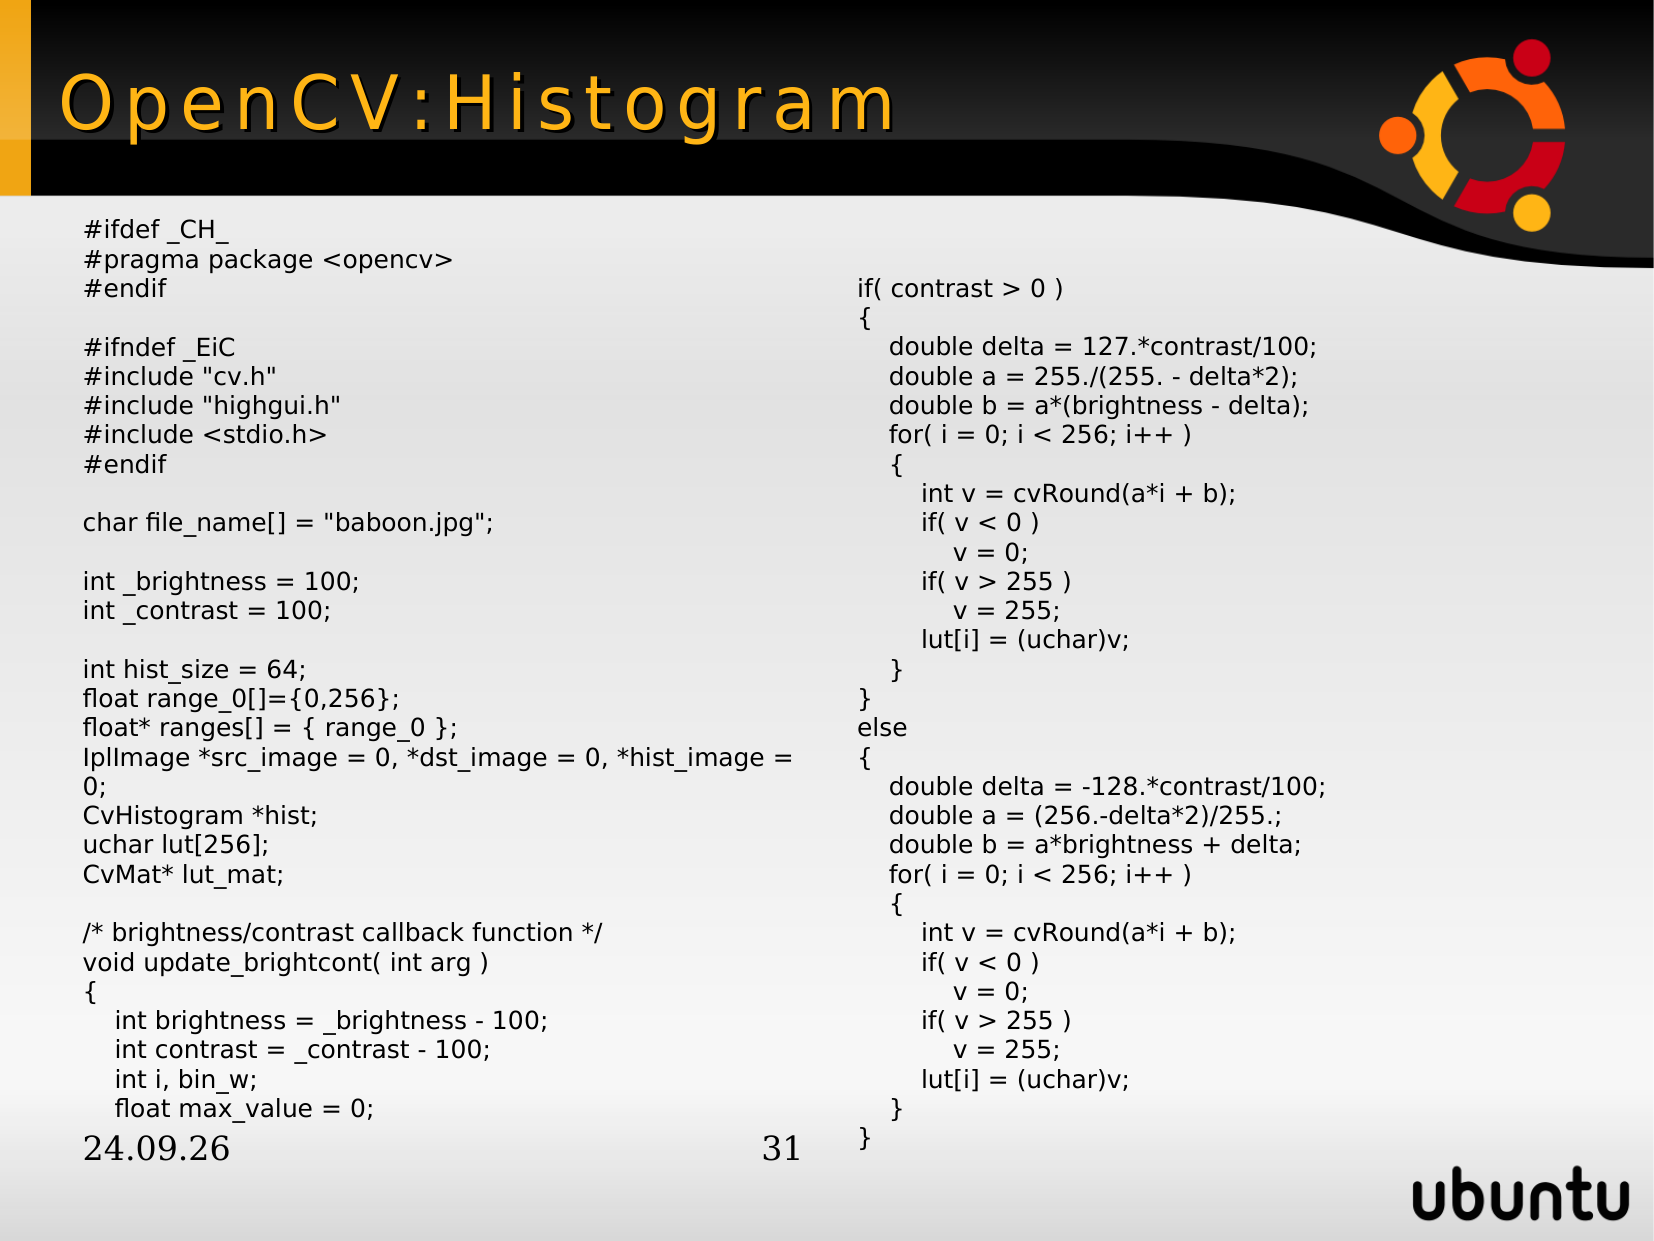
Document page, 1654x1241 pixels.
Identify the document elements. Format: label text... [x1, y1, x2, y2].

subtitle #ifdef _CH_ #pragma package <opencv> #endif #ifndef _EiC #include "cv.h" #include "highgui.h" #include <stdio.h> #endif char file_name[] = "baboon.jpg"; int _brightness = 100; int _contrast = 100; int hist_size = 64; float range_0[]={0,256}; float* ranges[] = { range_0 }; IplImage *src_image = 0, *dst_image = 0, *hist_image = 0; CvHistogram *hist; uchar lut[256]; CvMat* lut_mat; /* brightness/contrast callback function */ void update_brightcont( int arg ) { int brightness = _brightness - 100; int contrast = _contrast - 100; int i, bin_w; float max_value = 0; [82, 215, 825, 1183]
title OpenCV:Histogram [59, 29, 1270, 178]
picture [0, 0, 1654, 1241]
text_box if( contrast > 0 ) { double delta = 127.*contrast/100; double a = 255./(255. - delta*2); double b = a*(brightness - delta); for( i = 0; i < 256; i++ ) { int v = cvRound(a*i + b); if( v < 0 ) v = 0; if( v > 255 ) v = 255; lut[i] = (uchar)v; } } else { double delta = -128.*contrast/100; double a = (256.-delta*2)/255.; double b = a*brightness + delta; for( i = 0; i < 256; i++ ) { int v = cvRound(a*i + b); if( v < 0 ) v = 0; if( v > 255 ) v = 255; lut[i] = (uchar)v; } } [825, 215, 1576, 1183]
